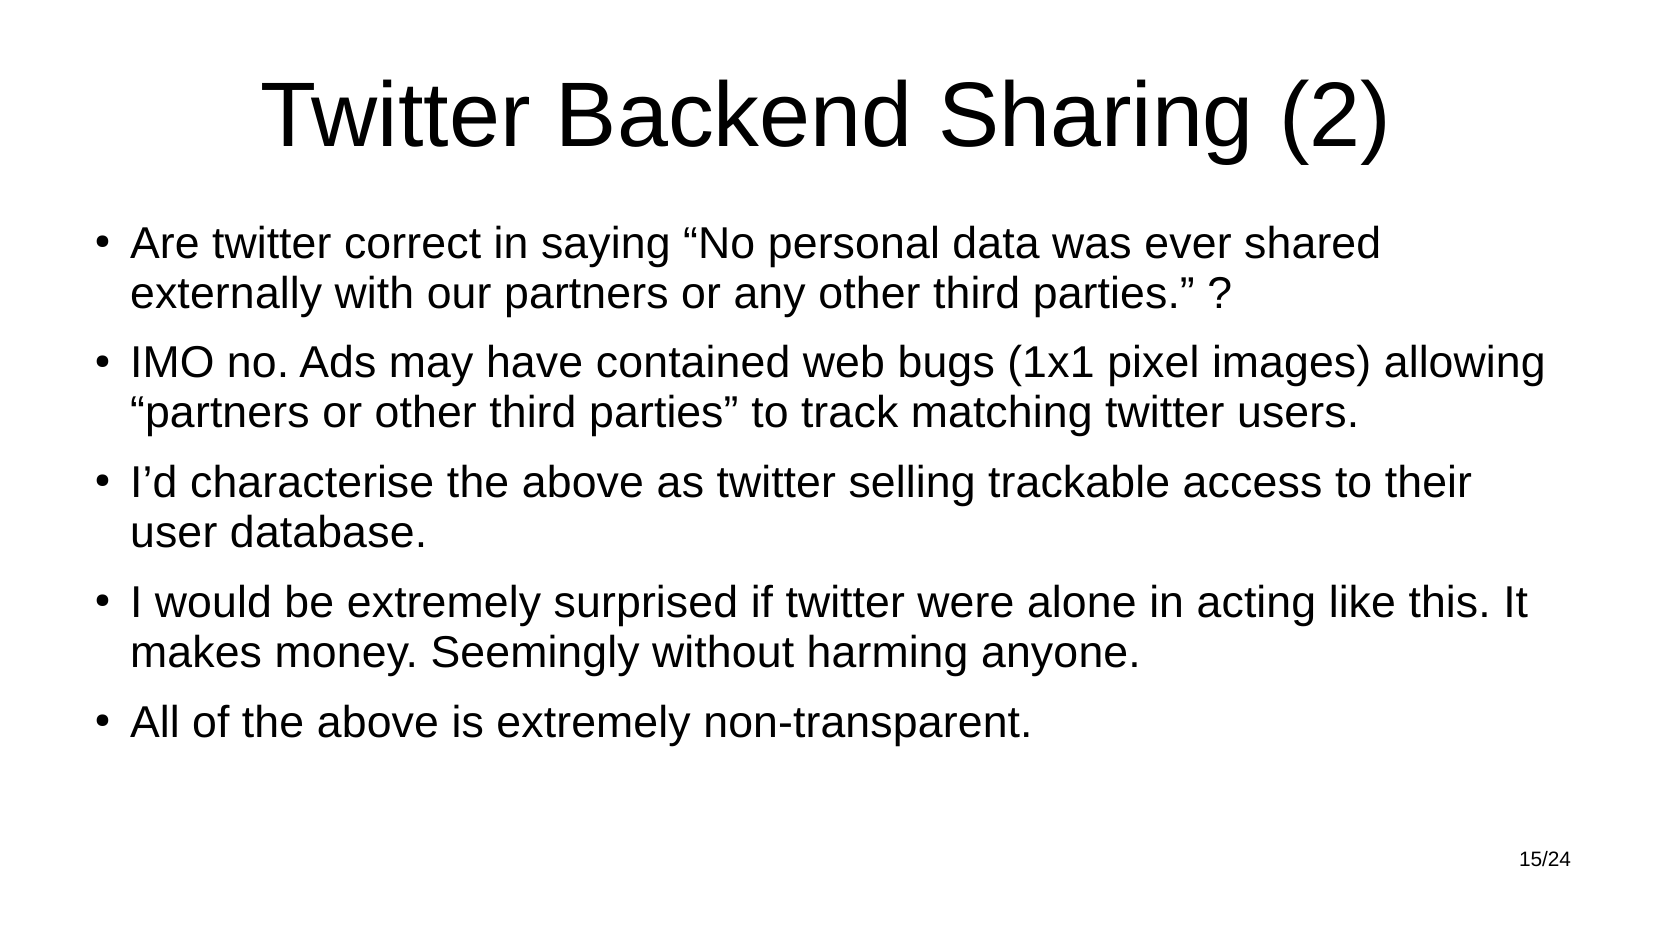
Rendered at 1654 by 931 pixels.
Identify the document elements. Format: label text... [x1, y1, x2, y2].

list Are twitter correct in saying “No personal data was ever shared externally with our partners or any other third parties.” ? IMO no. Ads may have contained web bugs (1x1 pixel images) allowing “partners or other third parties” to track matching twitter users. I’d characterise the above as twitter selling trackable access to their user database. I would be extremely surprised if twitter were alone in acting like this. It makes money. Seemingly without harming anyone. All of the above is extremely non-transparent. [82, 217, 1571, 758]
title Twitter Backend Sharing (2) [82, 37, 1571, 193]
